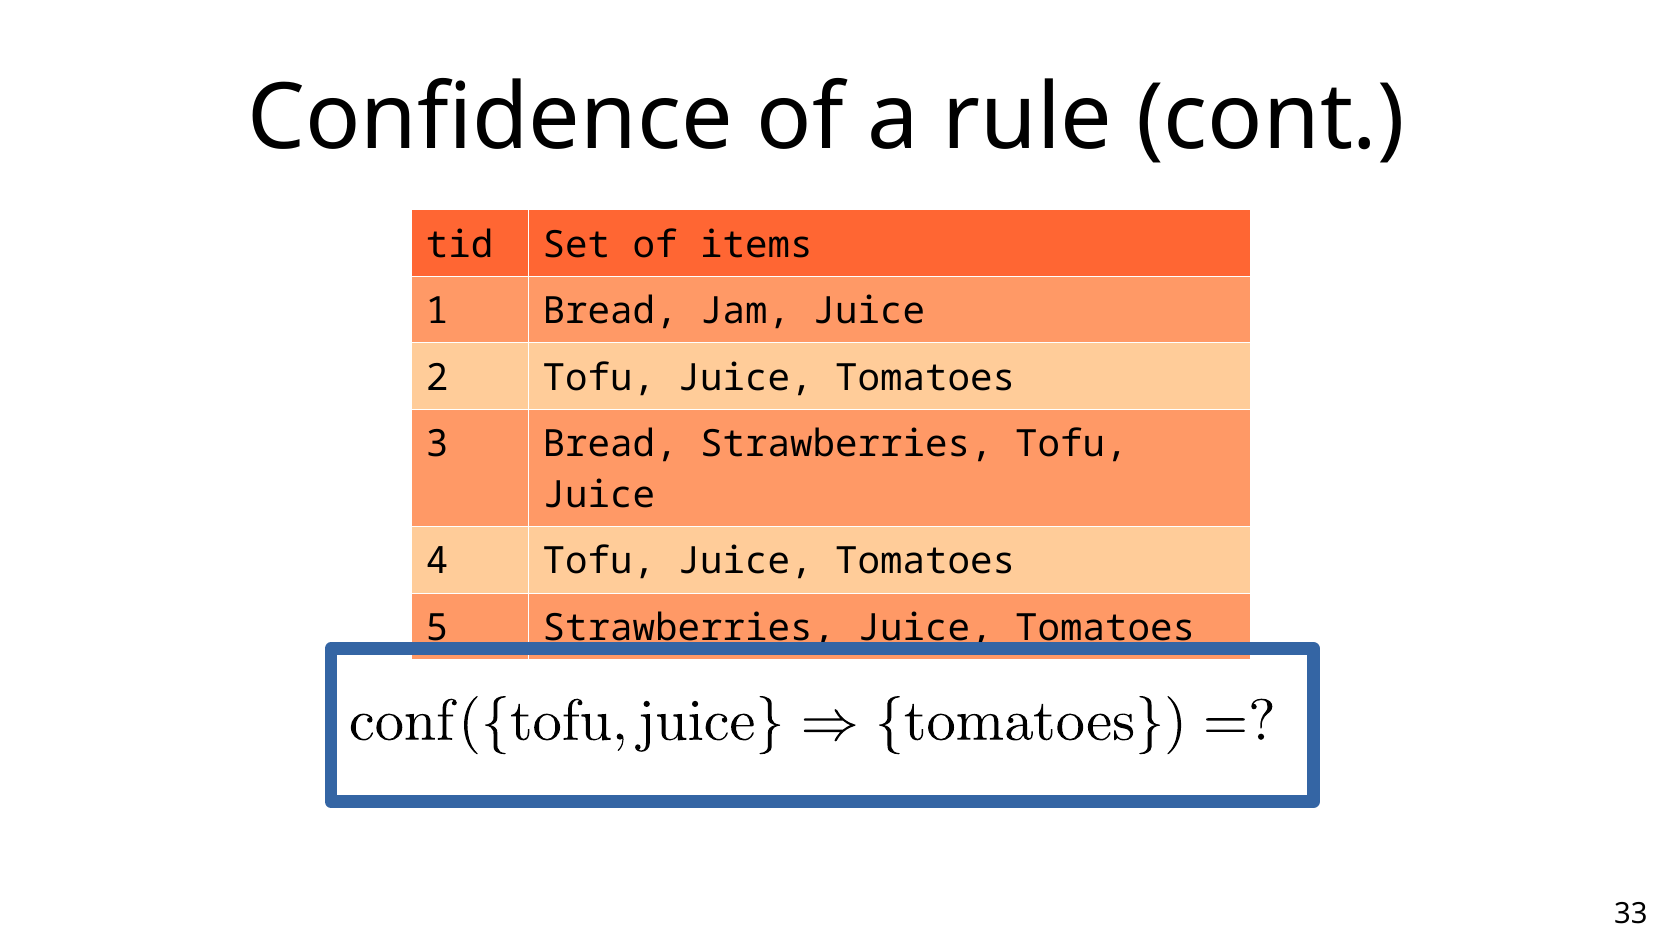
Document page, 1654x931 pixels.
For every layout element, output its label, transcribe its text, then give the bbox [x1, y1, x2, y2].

table_header tid [412, 210, 528, 276]
table_cell Strawberries, Juice, Tomatoes [529, 655, 1250, 659]
table_cell Strawberries, Juice, Tomatoes [529, 594, 1250, 642]
table_header Set of items [529, 210, 1250, 276]
table_cell Bread, Strawberries, Tofu, Juice [529, 410, 1250, 526]
table_cell 4 [412, 527, 528, 593]
title Confidence of a rule (cont.) [82, 1, 1571, 226]
table_cell 5 [412, 594, 528, 642]
table_cell 2 [412, 343, 528, 409]
table_cell Tofu, Juice, Tomatoes [529, 527, 1250, 593]
table_cell 1 [412, 277, 528, 342]
table_cell 5 [412, 655, 528, 659]
table_cell 3 [412, 410, 528, 526]
table_cell Tofu, Juice, Tomatoes [529, 343, 1250, 409]
table_cell Bread, Jam, Juice [529, 277, 1250, 342]
text_box [348, 696, 1276, 755]
